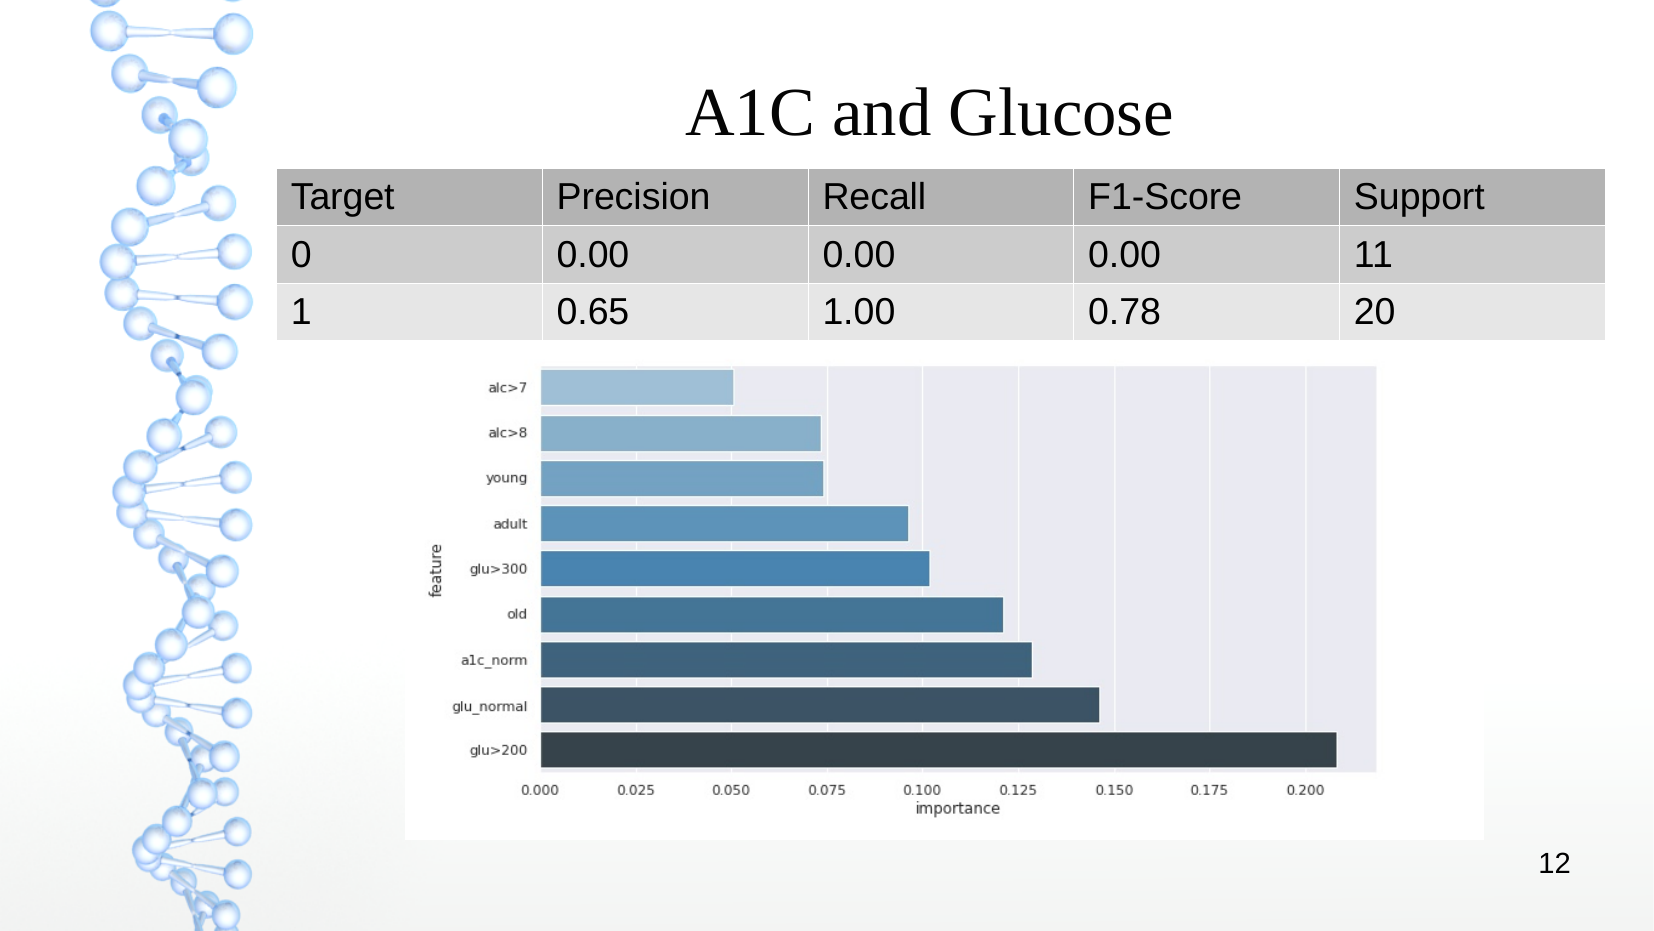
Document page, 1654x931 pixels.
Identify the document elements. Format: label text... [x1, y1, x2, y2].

table_cell 20 [1340, 284, 1605, 340]
table_cell 0.00 [1074, 226, 1339, 283]
table_cell 0.65 [543, 284, 808, 340]
table_header Recall [809, 169, 1073, 225]
table_cell 1 [277, 284, 542, 340]
table_cell 0.00 [543, 226, 808, 283]
table_header Precision [543, 169, 808, 225]
table_cell 0.00 [809, 226, 1073, 283]
table_header Support [1340, 169, 1605, 225]
title A1C and Glucose [265, 35, 1595, 189]
table_cell 1.00 [809, 284, 1073, 340]
table_header Target [277, 169, 542, 225]
table_cell 0.78 [1074, 284, 1339, 340]
picture [0, 0, 1654, 931]
table_cell 11 [1340, 226, 1605, 283]
table_cell 0 [277, 226, 542, 283]
table_header F1-Score [1074, 169, 1339, 225]
